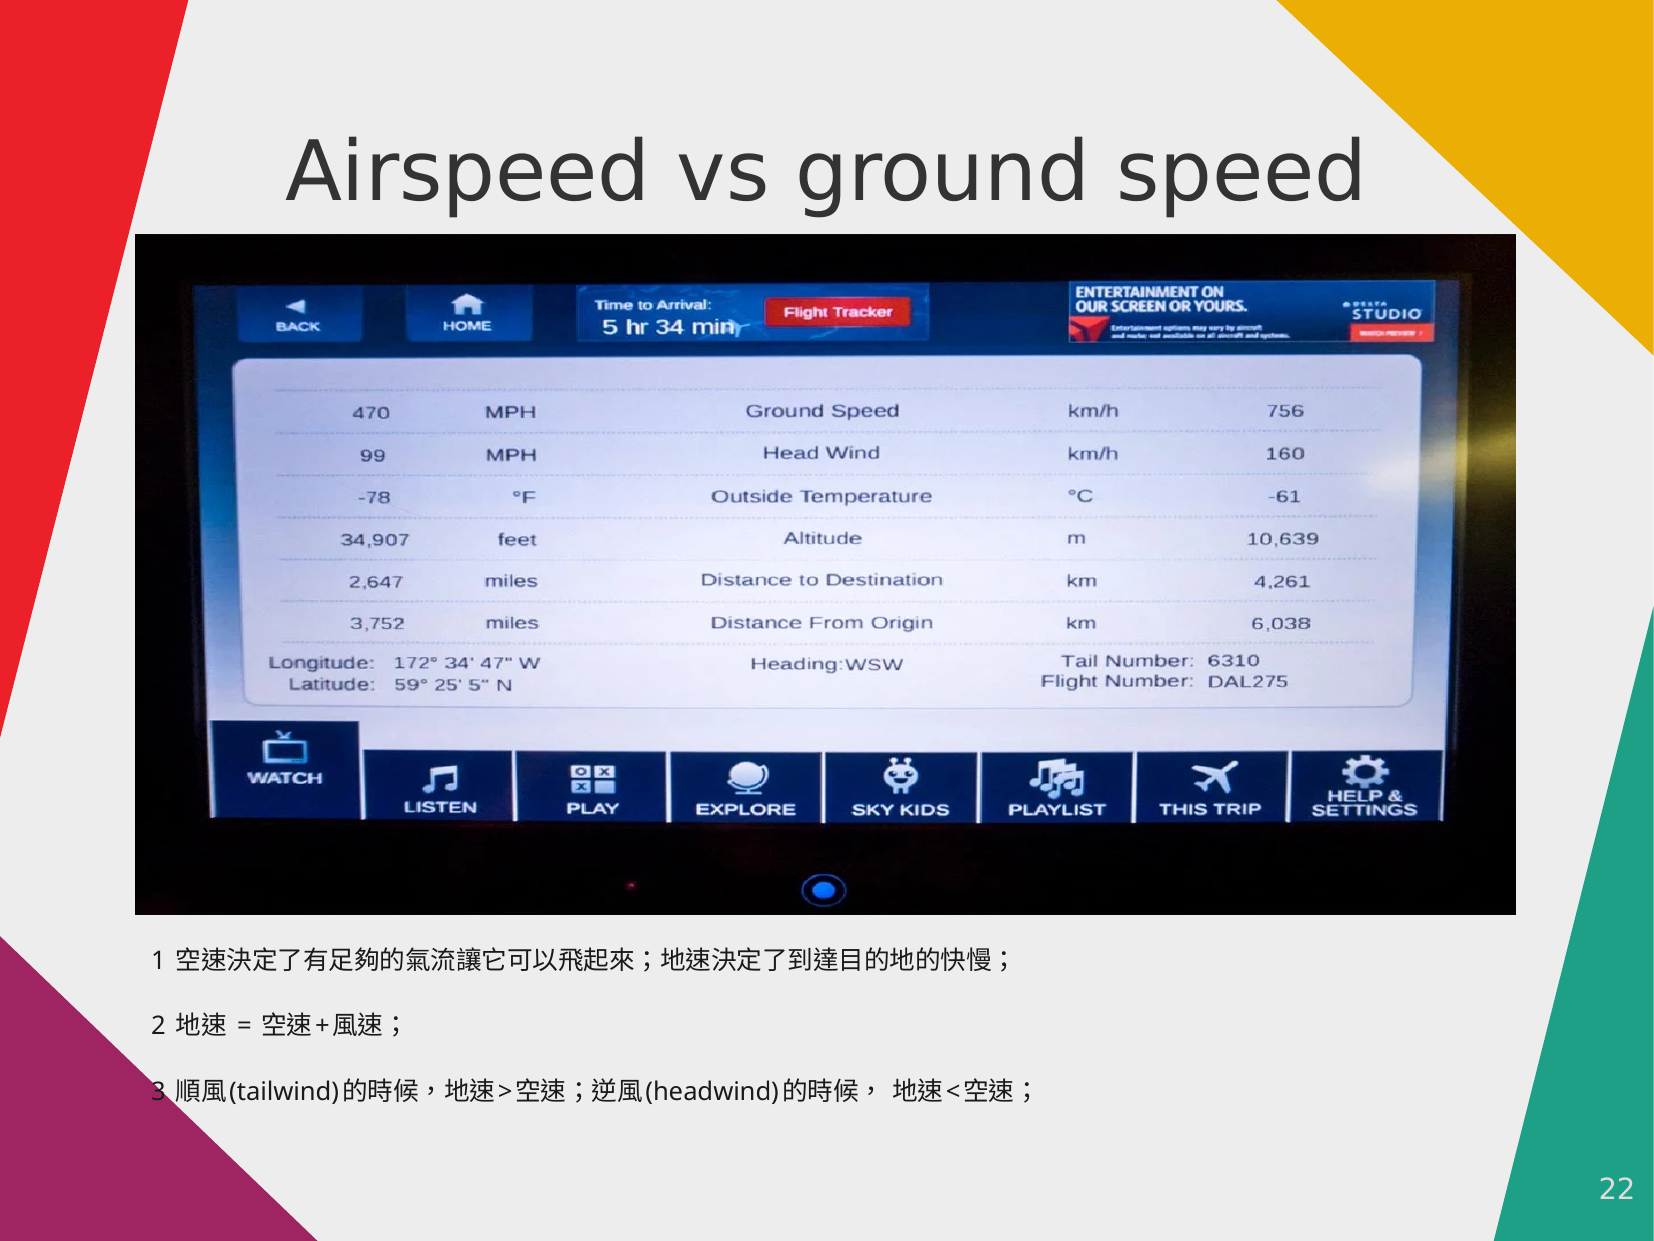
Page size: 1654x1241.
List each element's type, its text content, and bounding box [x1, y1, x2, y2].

title Airspeed vs ground speed [114, 73, 1539, 271]
picture [135, 234, 1516, 916]
list 1 空速決定了有足夠的氣流讓它可以飛起來；地速決定了到達目的地的快慢； 2 地速 = 空速+風速； 3 順風(tailwind)的時候，地速>空速；逆風(headwind)的時候， 地速<空速； [151, 925, 1576, 1111]
